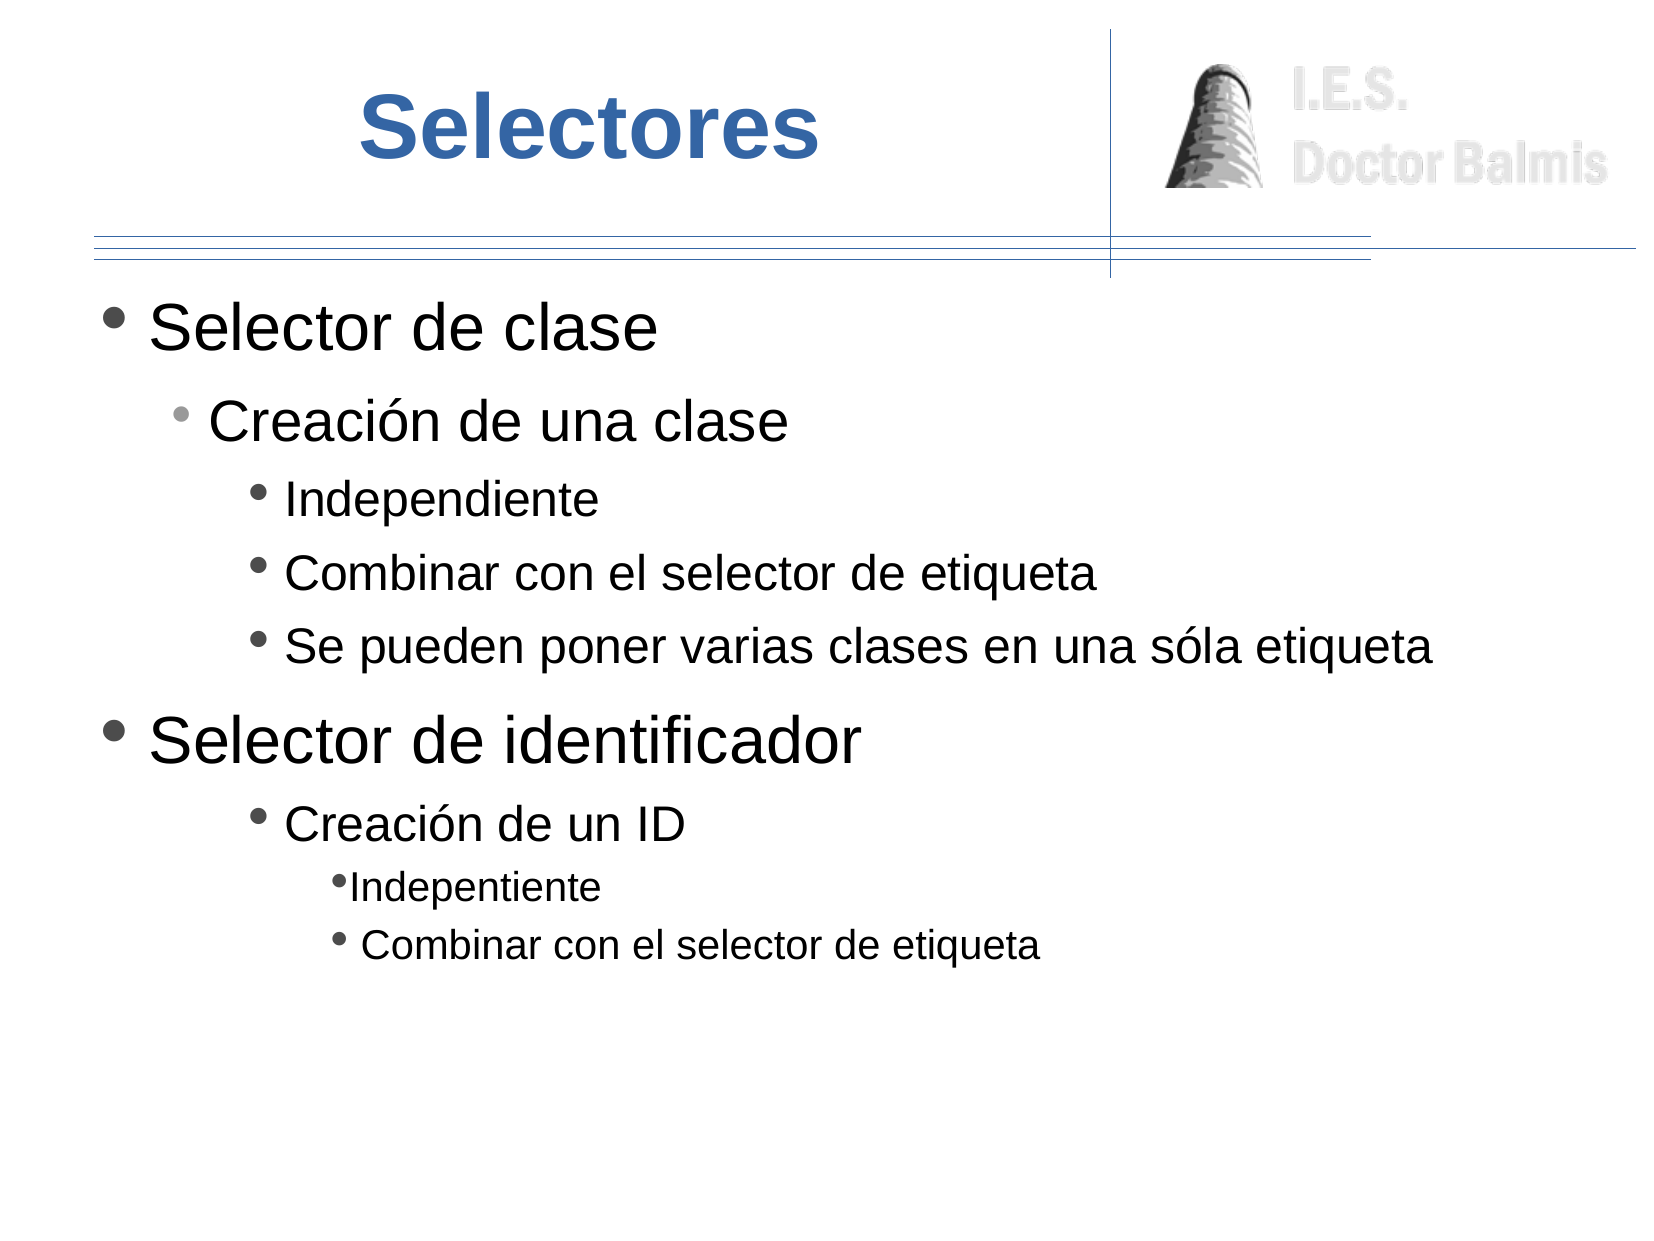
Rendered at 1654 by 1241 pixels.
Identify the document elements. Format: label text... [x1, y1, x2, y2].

picture [1133, 64, 1619, 188]
list Selector de clase Creación de una clase Independiente Combinar con el selector de etiqueta Se pueden poner varias clases en una sóla etiqueta Selector de identificador Creación de un ID Indepentiente Combinar con el selector de etiqueta [82, 290, 1571, 1010]
title Selectores [118, 23, 1063, 231]
